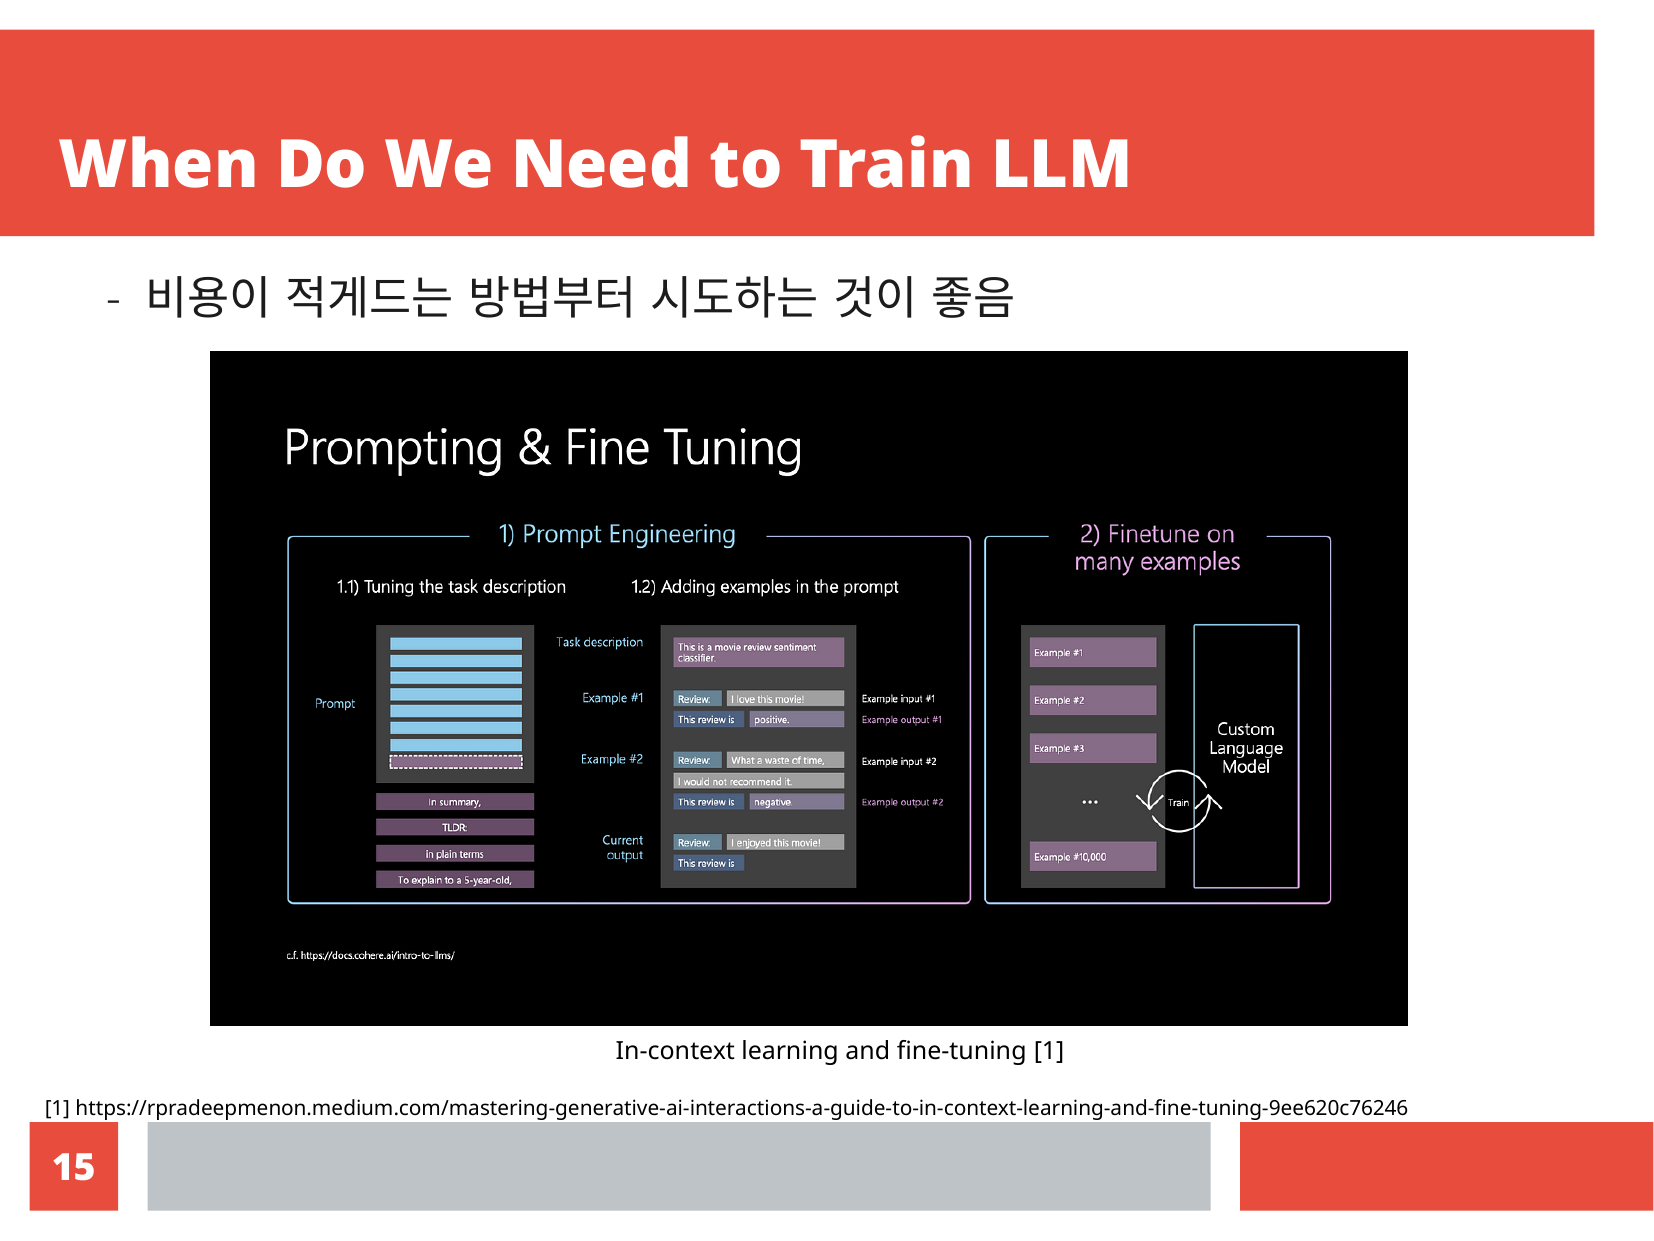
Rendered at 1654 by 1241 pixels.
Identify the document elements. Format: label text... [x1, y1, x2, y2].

text_box In-context learning and fine-tuning [1] [105, 1024, 1576, 1099]
text_box [1] https://rpradeepmenon.medium.com/mastering-generative-ai-interactions-a-guide-to-in-context-learning-and-fine-tuning-9ee620c76246 [30, 1057, 1621, 1134]
list - 비용이 적게드는 방법부터 시도하는 것이 좋음 [59, 265, 1565, 1034]
title When Do We Need to Train LLM [59, 59, 1595, 207]
picture [210, 351, 1408, 1026]
